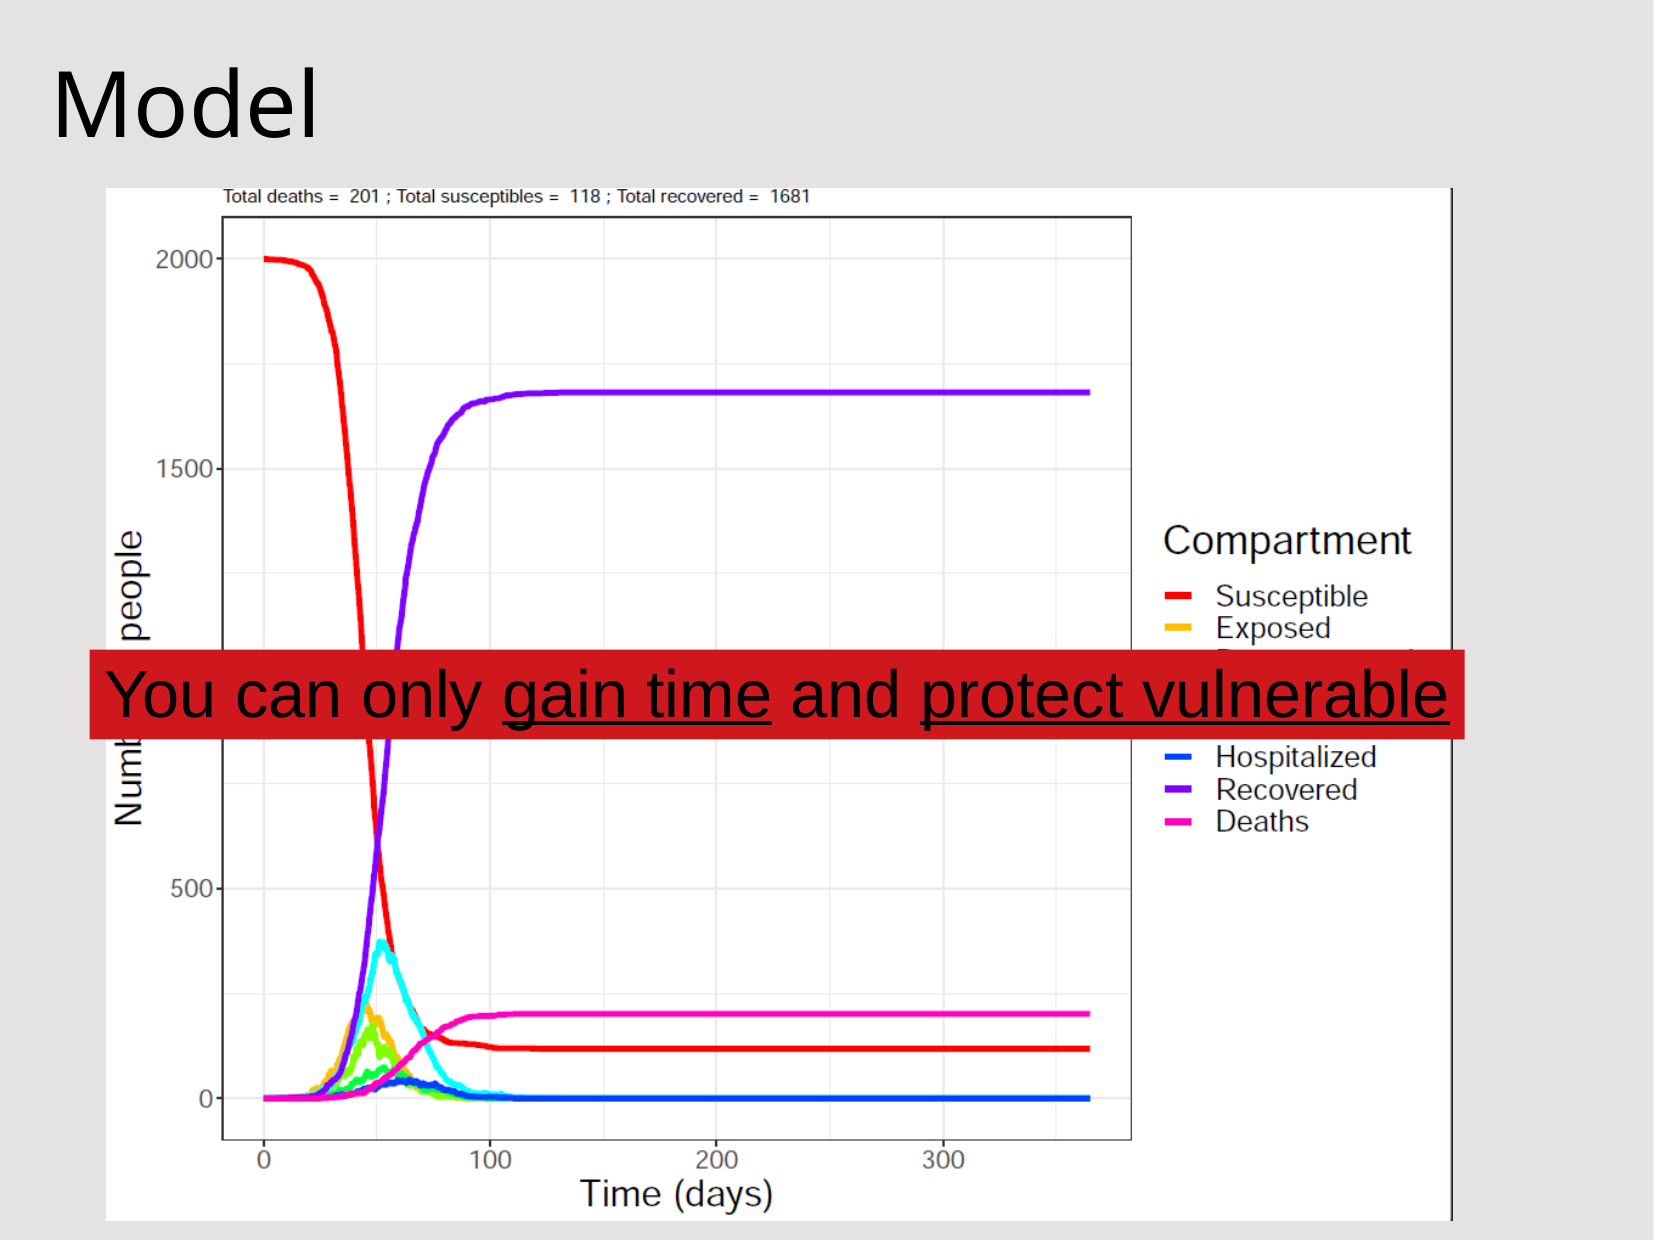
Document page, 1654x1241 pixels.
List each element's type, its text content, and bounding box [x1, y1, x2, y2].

picture [106, 740, 1453, 1221]
picture [106, 188, 1453, 649]
text_box Model [35, 31, 611, 154]
text_box You can only gain time and protect vulnerable [89, 649, 1465, 740]
